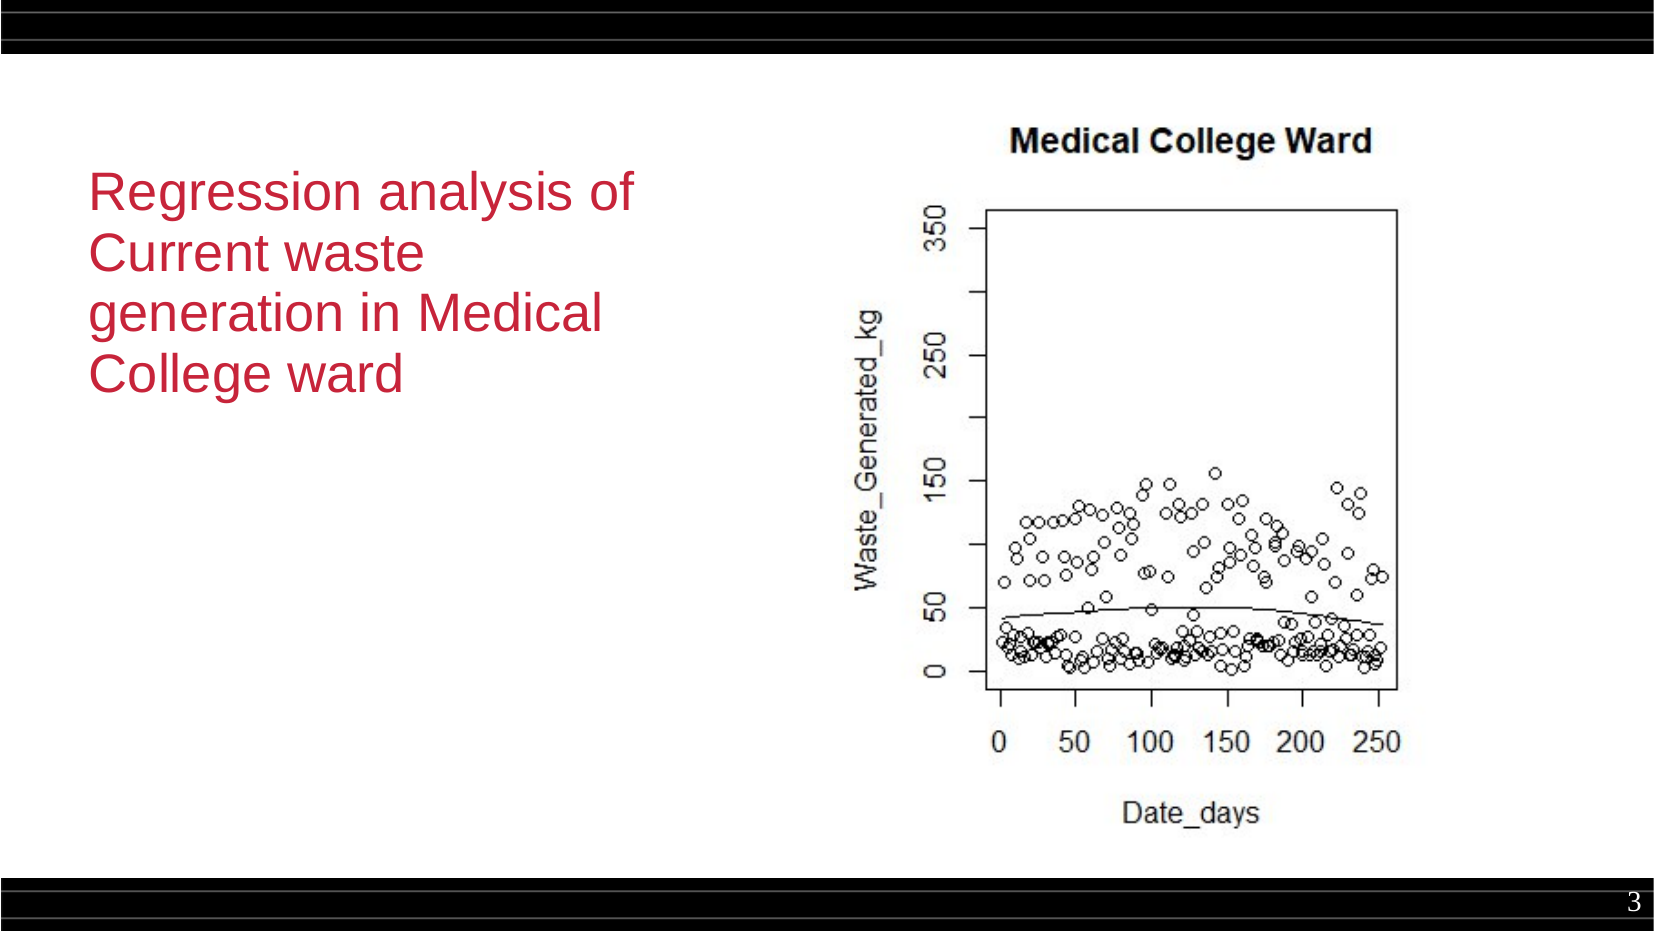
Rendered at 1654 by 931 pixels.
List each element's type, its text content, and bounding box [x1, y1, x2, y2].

title Regression analysis of Current waste generation in Medical College ward [88, 161, 656, 404]
picture [844, 68, 1471, 867]
picture [1, 878, 1654, 931]
picture [1, 0, 1654, 54]
